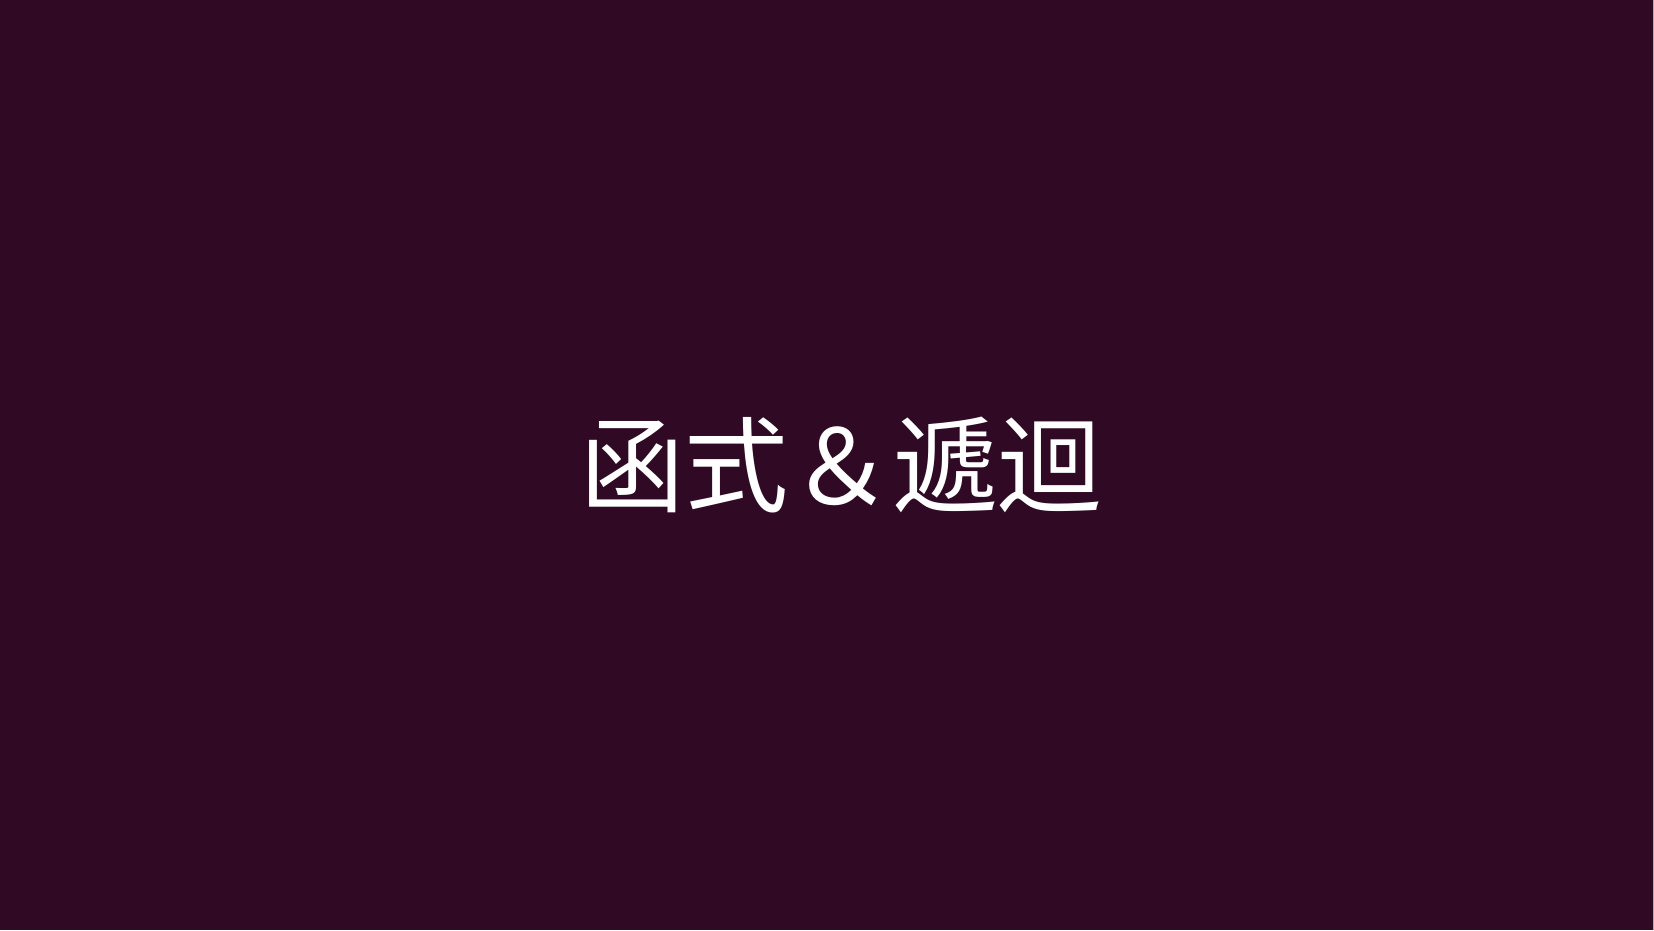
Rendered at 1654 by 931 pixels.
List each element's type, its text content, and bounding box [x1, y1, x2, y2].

text_box 函式＆遞迴 [512, 300, 1141, 618]
